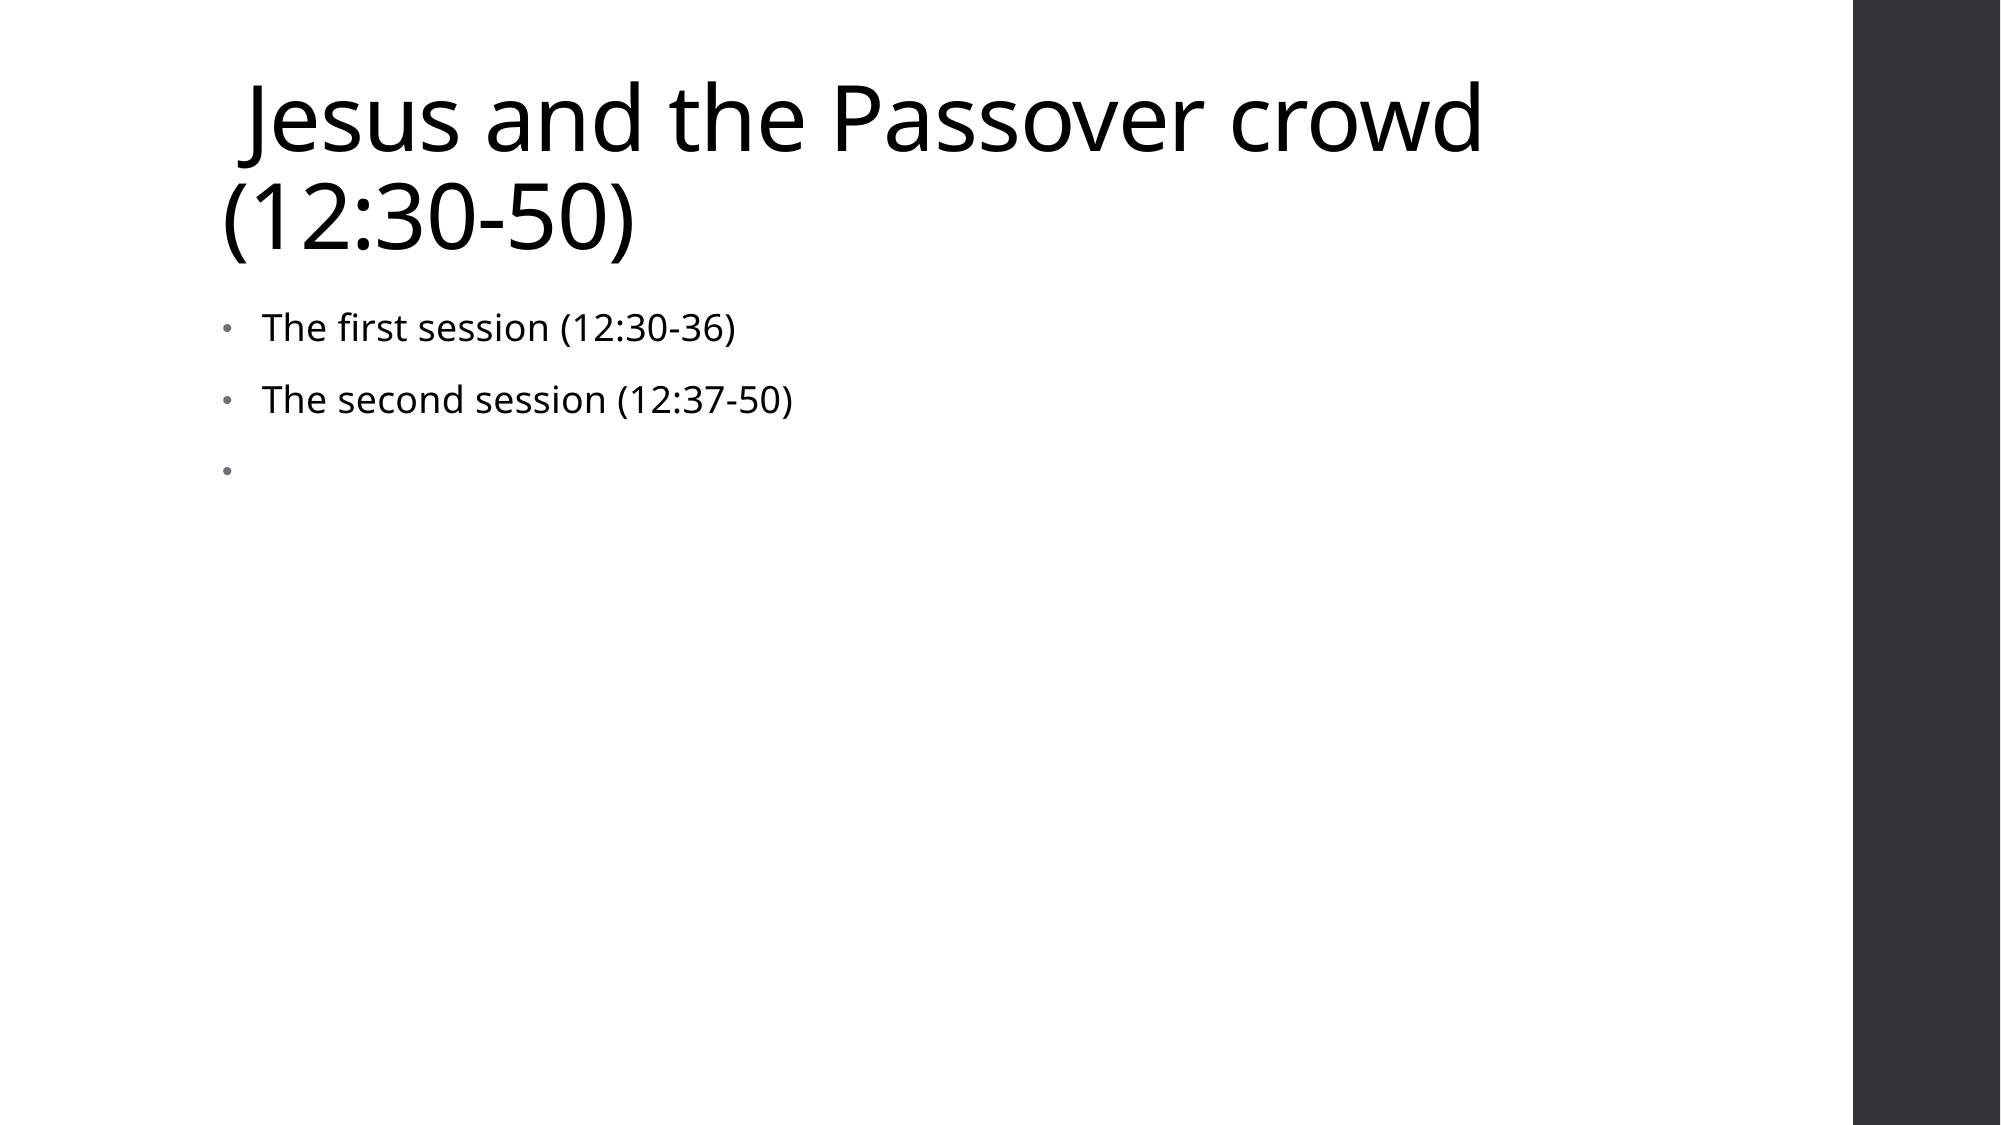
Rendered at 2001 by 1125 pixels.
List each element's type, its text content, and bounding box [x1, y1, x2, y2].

title Jesus and the Passover crowd (12:30-50) [206, 60, 1797, 278]
list The first session (12:30-36) The second session (12:37-50) [206, 299, 1617, 1014]
